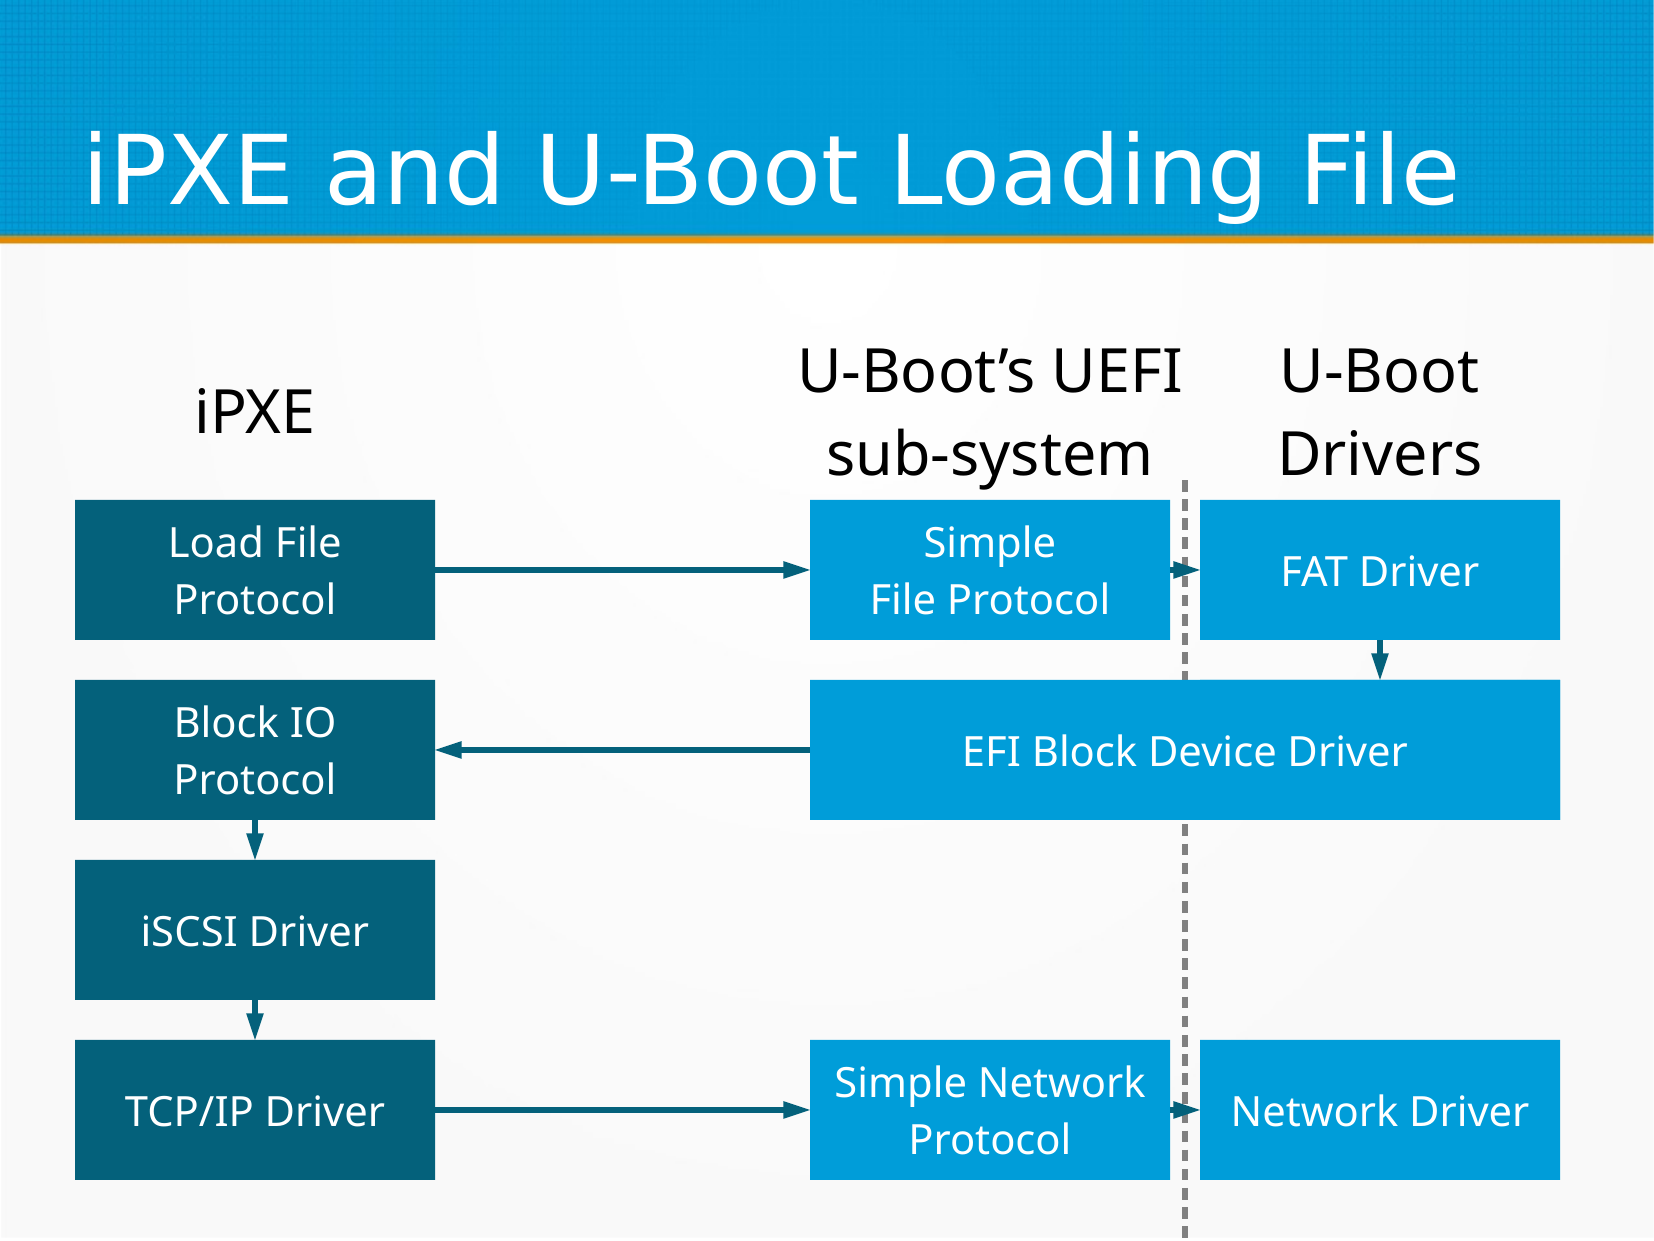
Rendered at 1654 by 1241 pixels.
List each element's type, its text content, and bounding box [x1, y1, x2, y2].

text_box TCP/IP Driver [75, 1039, 436, 1180]
text_box FAT Driver [1200, 499, 1561, 640]
text_box Load File Protocol [75, 499, 436, 640]
text_box Simple Network Protocol [810, 1039, 1171, 1180]
text_box U-Boot’s UEFI sub-system [810, 339, 1171, 480]
text_box Network Driver [1200, 1039, 1561, 1180]
text_box U-Boot Drivers [1199, 339, 1560, 480]
picture [0, 233, 1654, 1241]
text_box Simple File Protocol [810, 499, 1171, 640]
text_box Block IO Protocol [75, 679, 436, 820]
title iPXE and U-Boot Loading File [82, 19, 1571, 227]
text_box iPXE [75, 339, 436, 480]
text_box iSCSI Driver [75, 859, 436, 1000]
text_box EFI Block Device Driver [810, 679, 1561, 820]
